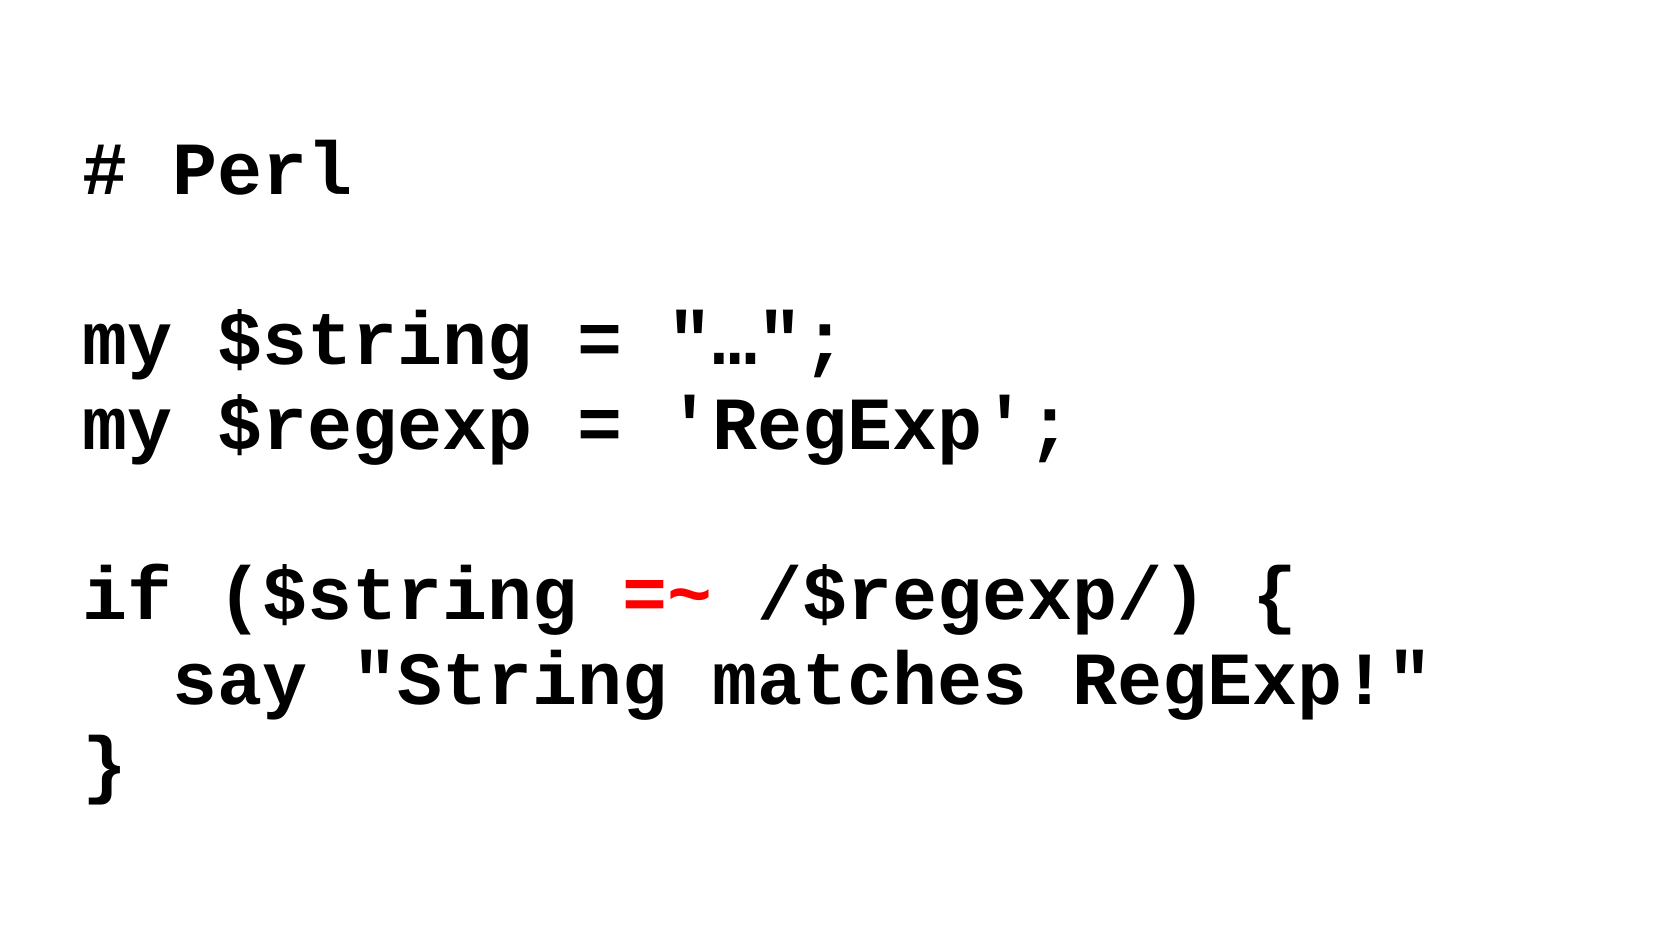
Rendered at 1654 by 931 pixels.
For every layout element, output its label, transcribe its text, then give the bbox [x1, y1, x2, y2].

title # Perl my $string = "…"; my $regexp = 'RegExp'; if ($string =~ /$regexp/) { say "String matches RegExp!" } [82, 25, 1571, 920]
